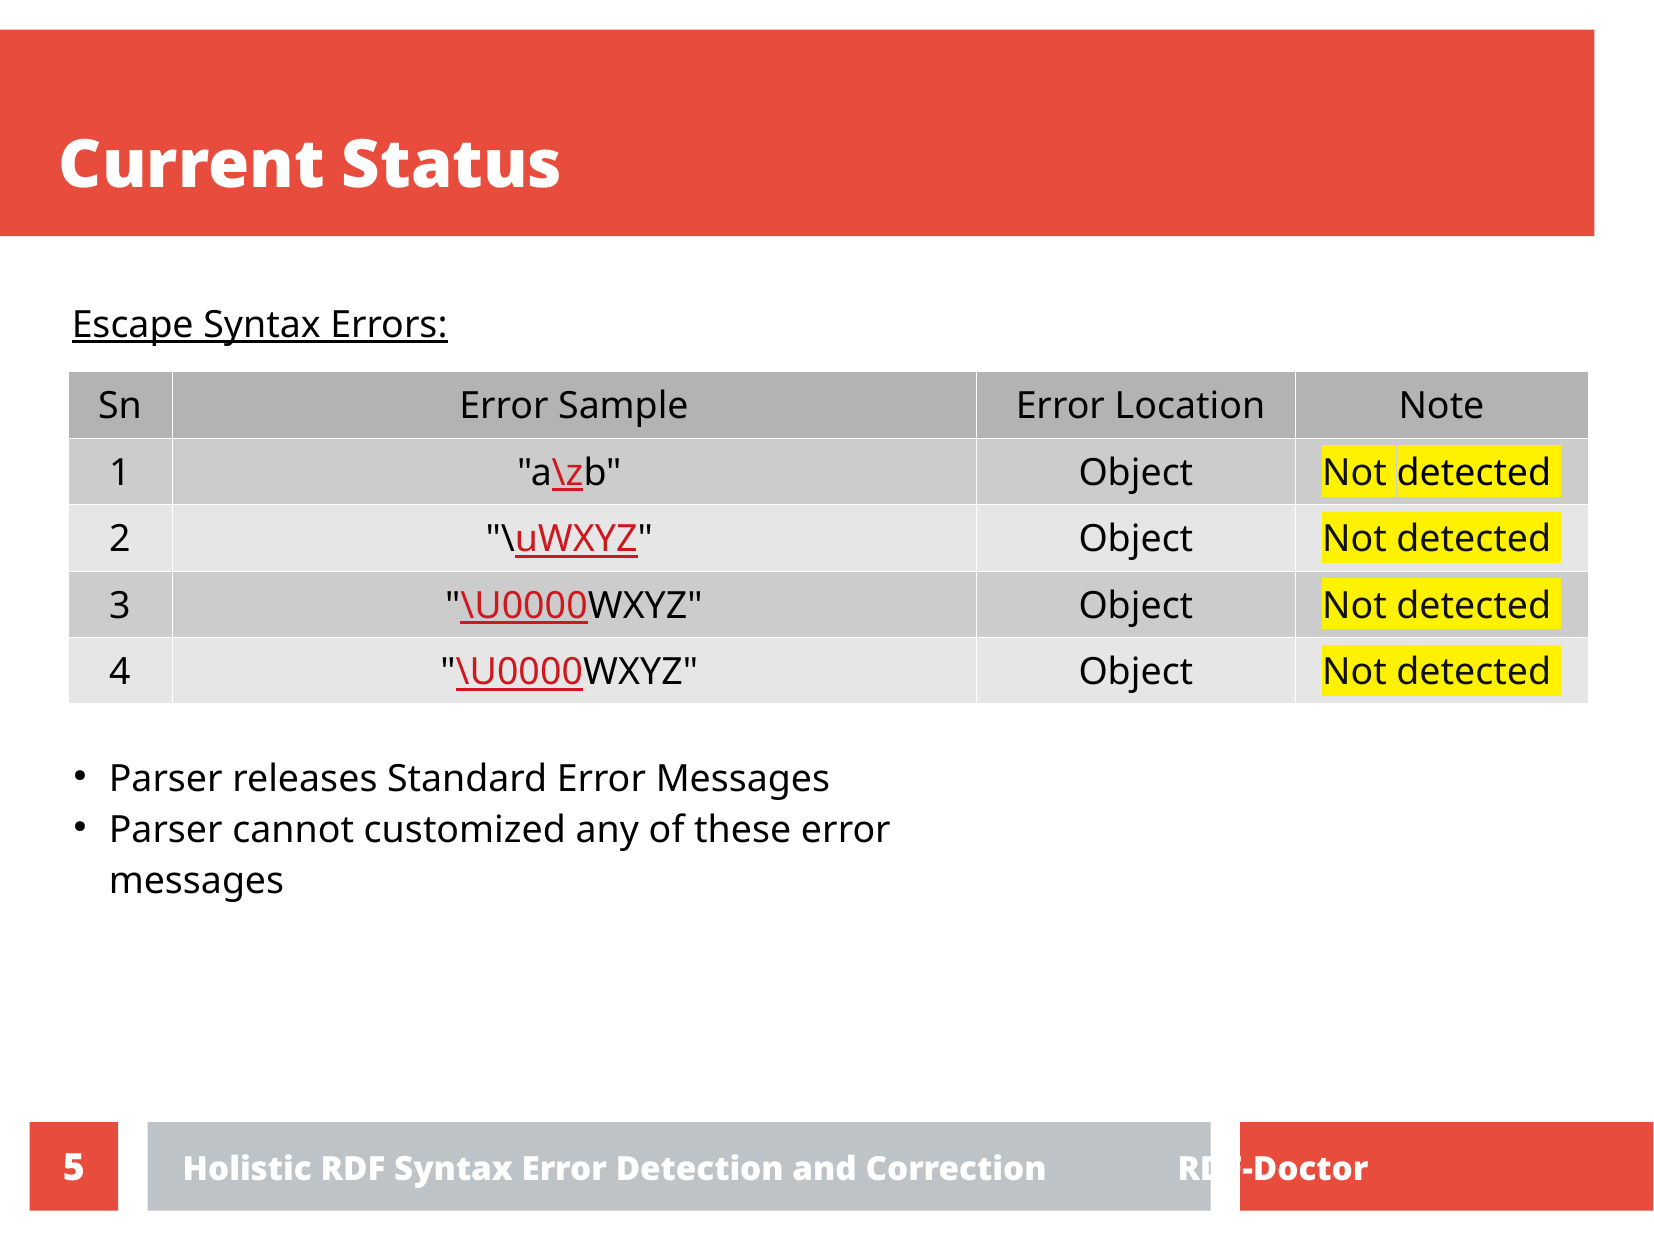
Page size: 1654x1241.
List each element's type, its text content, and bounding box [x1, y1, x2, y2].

table_header Error Sample [173, 372, 976, 438]
table_cell 3 [69, 572, 172, 637]
text_box Holistic RDF Syntax Error Detection and Correction RDF-Doctor [182, 1137, 1638, 1191]
table_cell Object [977, 572, 1295, 637]
table_cell "a\zb" [173, 439, 976, 504]
table_cell Object [977, 439, 1295, 504]
table_header Sn [69, 372, 172, 438]
title Current Status [59, 59, 1595, 207]
table_cell 2 [69, 505, 172, 571]
table_header Note [1296, 372, 1588, 438]
table_cell 1 [69, 439, 172, 504]
table_cell "\U0000WXYZ" [173, 638, 976, 703]
table_cell Not detected [1296, 439, 1588, 504]
table_header Error Location [977, 372, 1295, 438]
table_cell "\uWXYZ" [173, 505, 976, 571]
table_cell Not detected [1296, 638, 1588, 703]
table_cell Not detected [1296, 505, 1588, 571]
table_cell 4 [69, 638, 172, 703]
table_cell Object [977, 505, 1295, 571]
text_box Parser releases Standard Error Messages Parser cannot customized any of these error messages [58, 743, 1034, 854]
table_cell Not detected [1296, 572, 1588, 637]
text_box Escape Syntax Errors: [57, 289, 579, 353]
table_cell "\U0000WXYZ" [173, 572, 976, 637]
table_cell Object [977, 638, 1295, 703]
